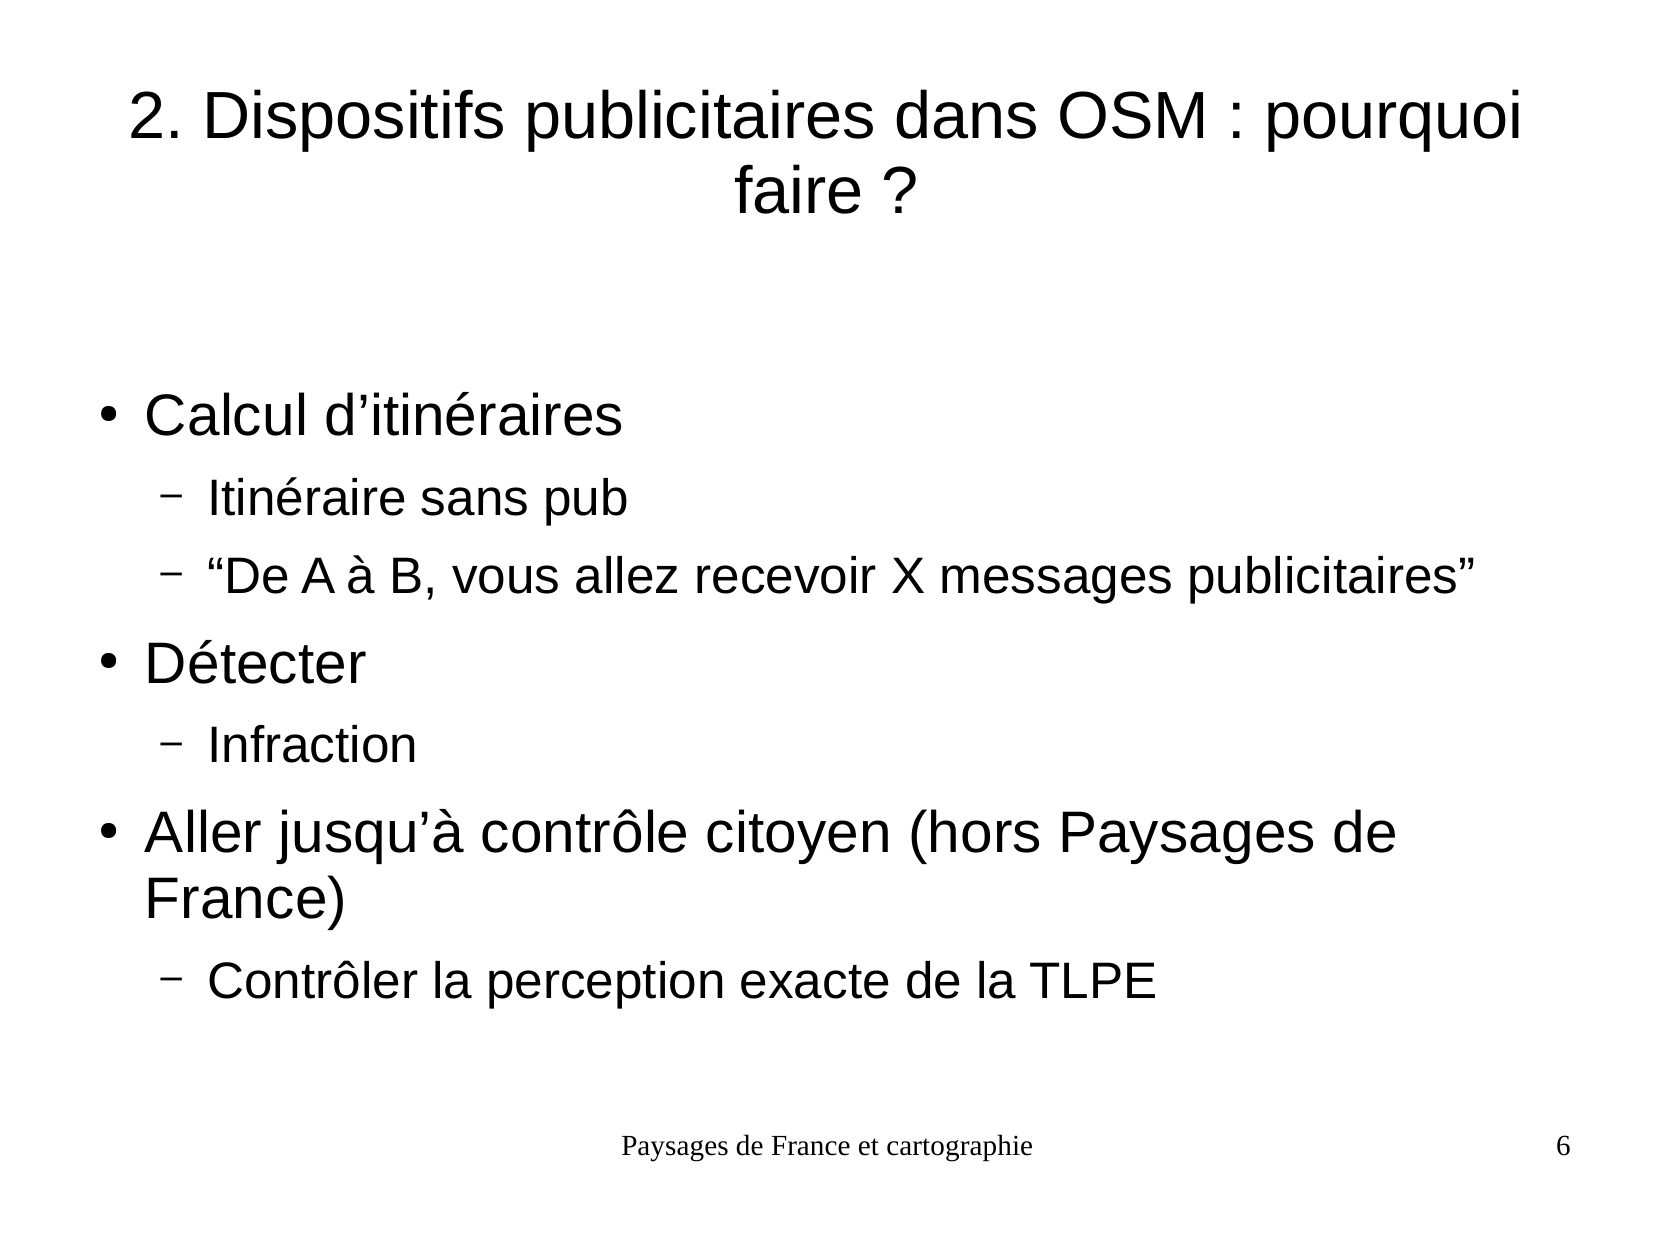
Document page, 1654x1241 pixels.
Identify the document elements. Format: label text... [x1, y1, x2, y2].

list Calcul d’itinéraires Itinéraire sans pub “De A à B, vous allez recevoir X messages publicitaires” Détecter Infraction Aller jusqu’à contrôle citoyen (hors Paysages de France) Contrôler la perception exacte de la TLPE [82, 290, 1571, 1010]
title 2. Dispositifs publicitaires dans OSM : pourquoi faire ? [82, 49, 1571, 257]
